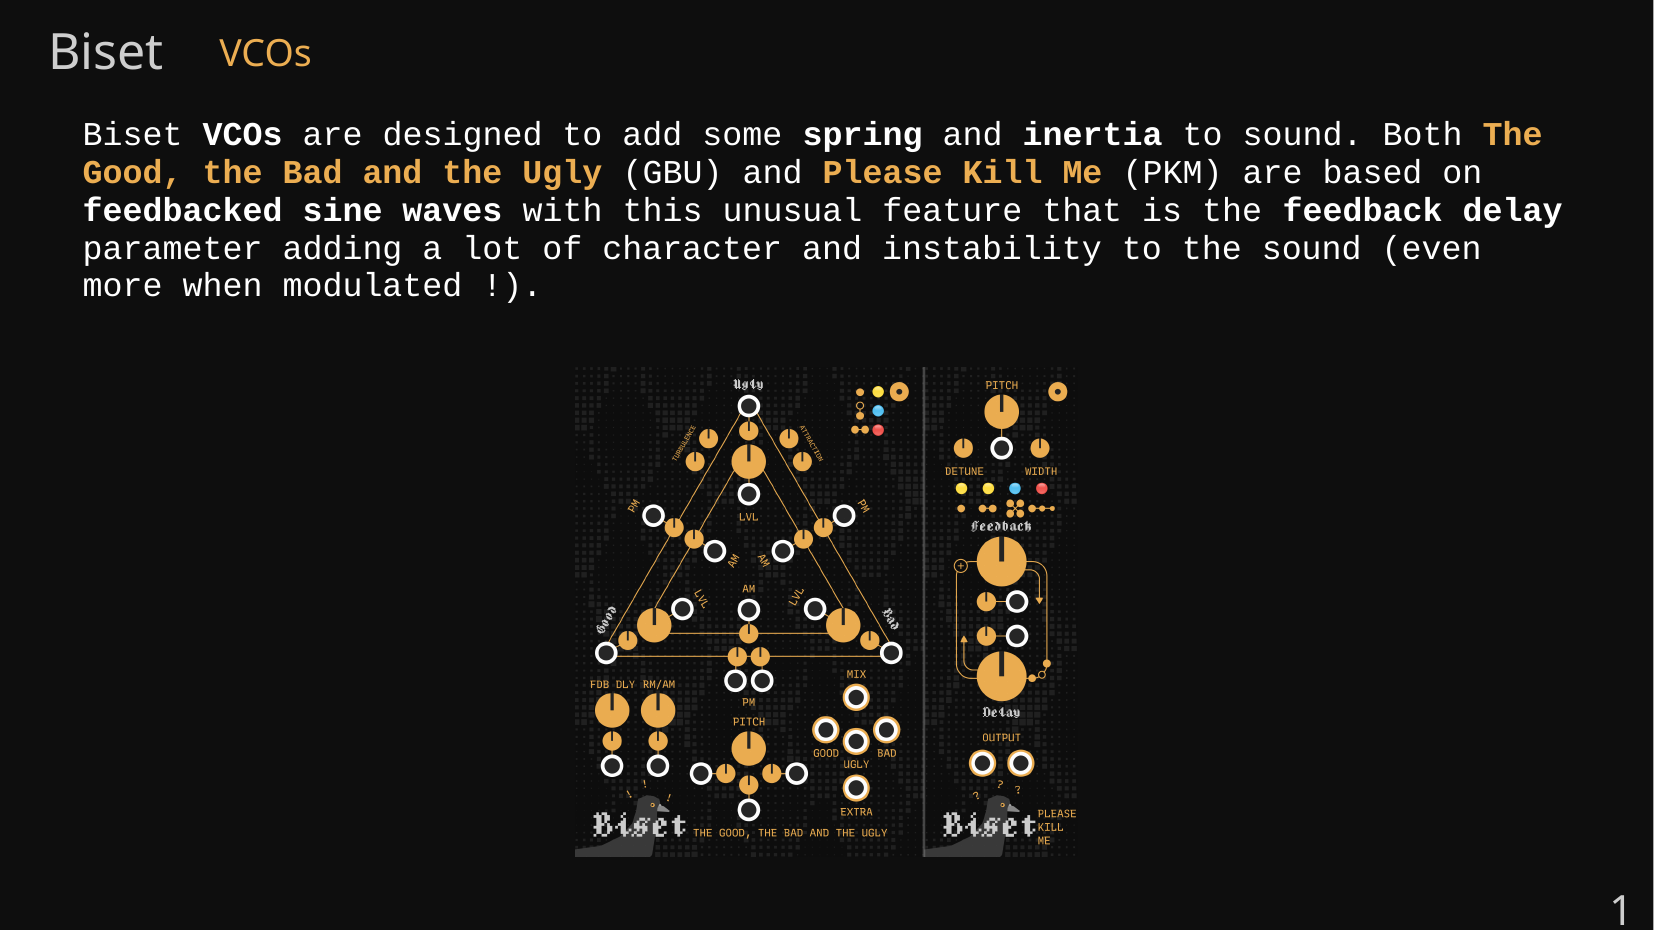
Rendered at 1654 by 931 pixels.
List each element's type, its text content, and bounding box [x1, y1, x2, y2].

title Biset [5, 23, 207, 77]
text_box VCOs [204, 19, 821, 80]
list Biset VCOs are designed to add some spring and inertia to sound. Both The Good, the Bad and the Ugly (GBU) and Please Kill Me (PKM) are based on feedbacked sine waves with this unusual feature that is the feedback delay parameter adding a lot of character and instability to the sound (even more when modulated !). [82, 118, 1571, 325]
text_box 1 [1594, 873, 1654, 931]
picture [575, 367, 1078, 857]
